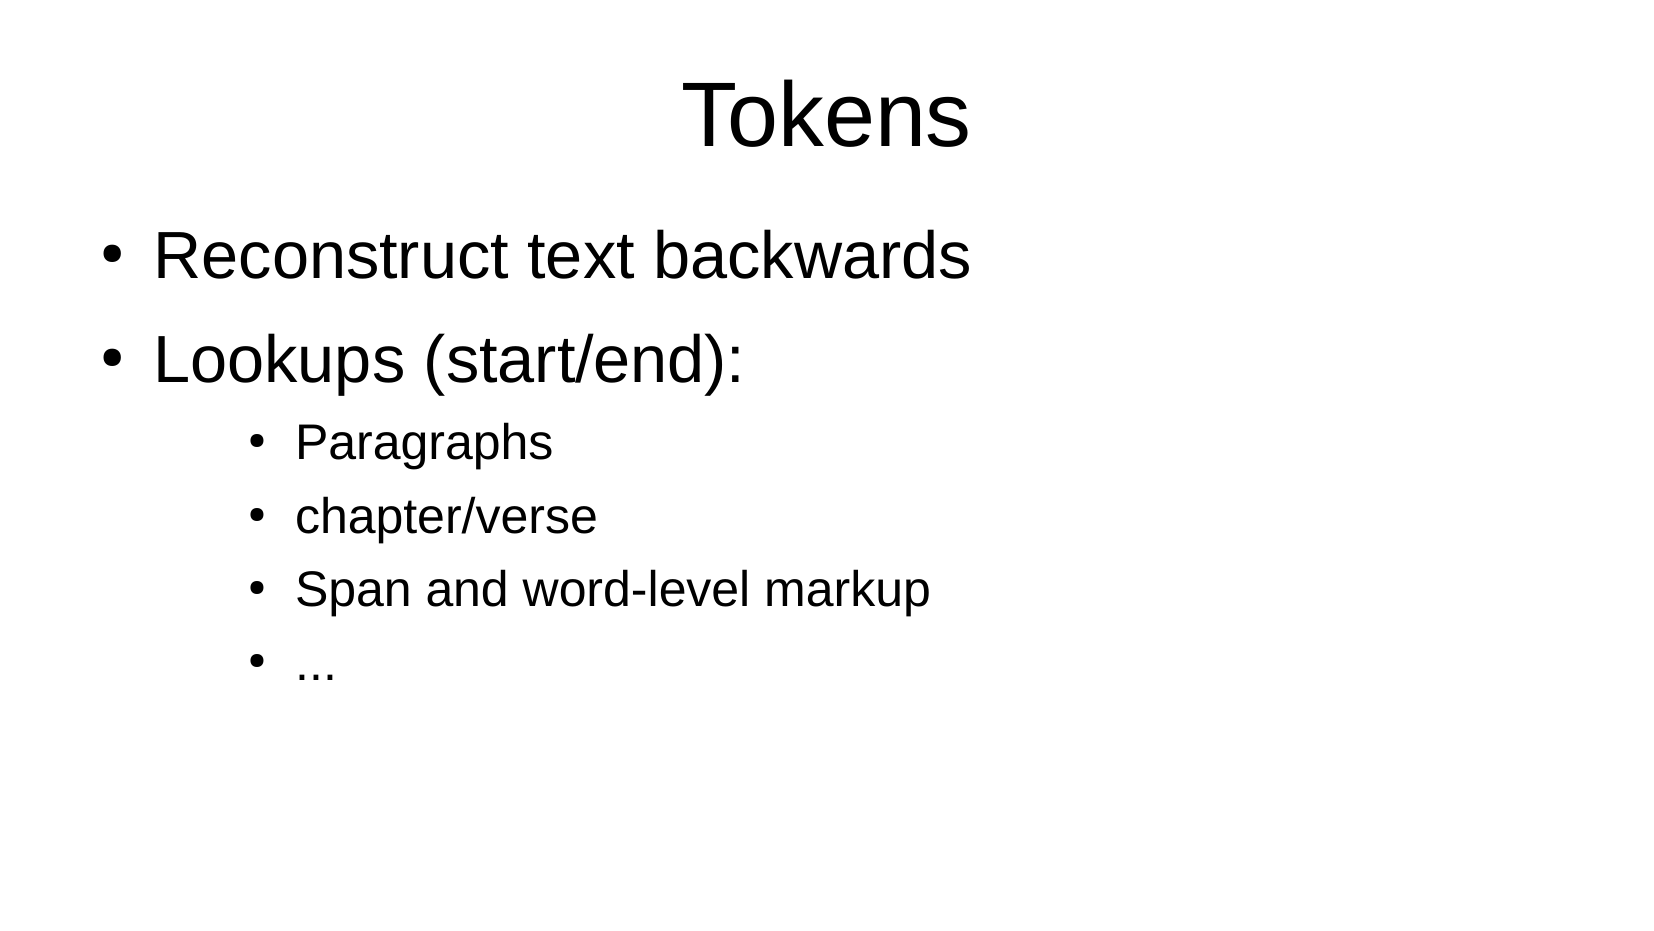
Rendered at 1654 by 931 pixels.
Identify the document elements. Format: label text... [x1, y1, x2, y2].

list Reconstruct text backwards Lookups (start/end): Paragraphs chapter/verse Span and word-level markup ... [82, 217, 1571, 758]
title Tokens [82, 37, 1571, 193]
